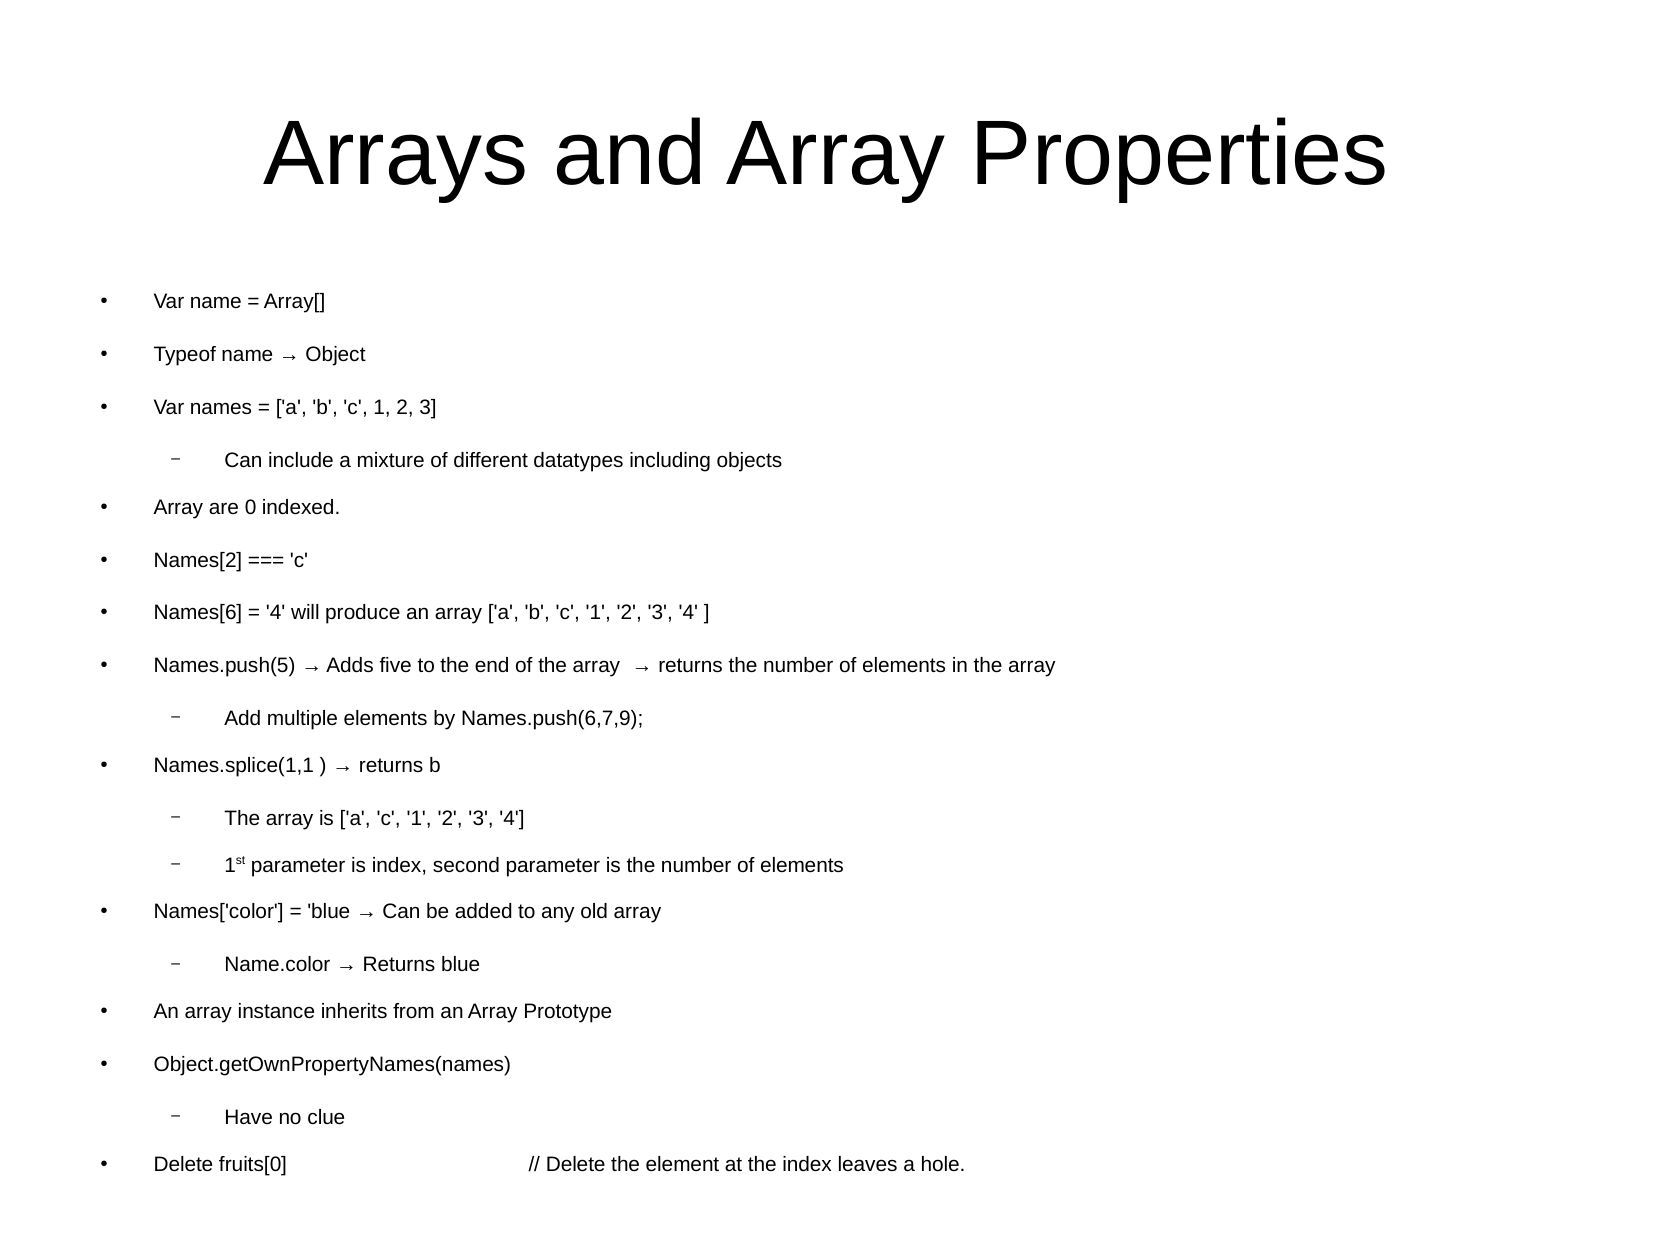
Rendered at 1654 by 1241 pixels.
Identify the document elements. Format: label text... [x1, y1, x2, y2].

title Arrays and Array Properties [82, 49, 1571, 257]
list Var name = Array[] Typeof name → Object Var names = ['a', 'b', 'c', 1, 2, 3] Can include a mixture of different datatypes including objects Array are 0 indexed. Names[2] === 'c' Names[6] = '4' will produce an array ['a', 'b', 'c', '1', '2', '3', '4' ] Names.push(5) → Adds five to the end of the array → returns the number of elements in the array Add multiple elements by Names.push(6,7,9); Names.splice(1,1 ) → returns b The array is ['a', 'c', '1', '2', '3', '4'] 1st parameter is index, second parameter is the number of elements Names['color'] = 'blue → Can be added to any old array Name.color → Returns blue An array instance inherits from an Array Prototype Object.getOwnPropertyNames(names) Have no clue Delete fruits[0] // Delete the element at the index leaves a hole. [82, 290, 1571, 1201]
